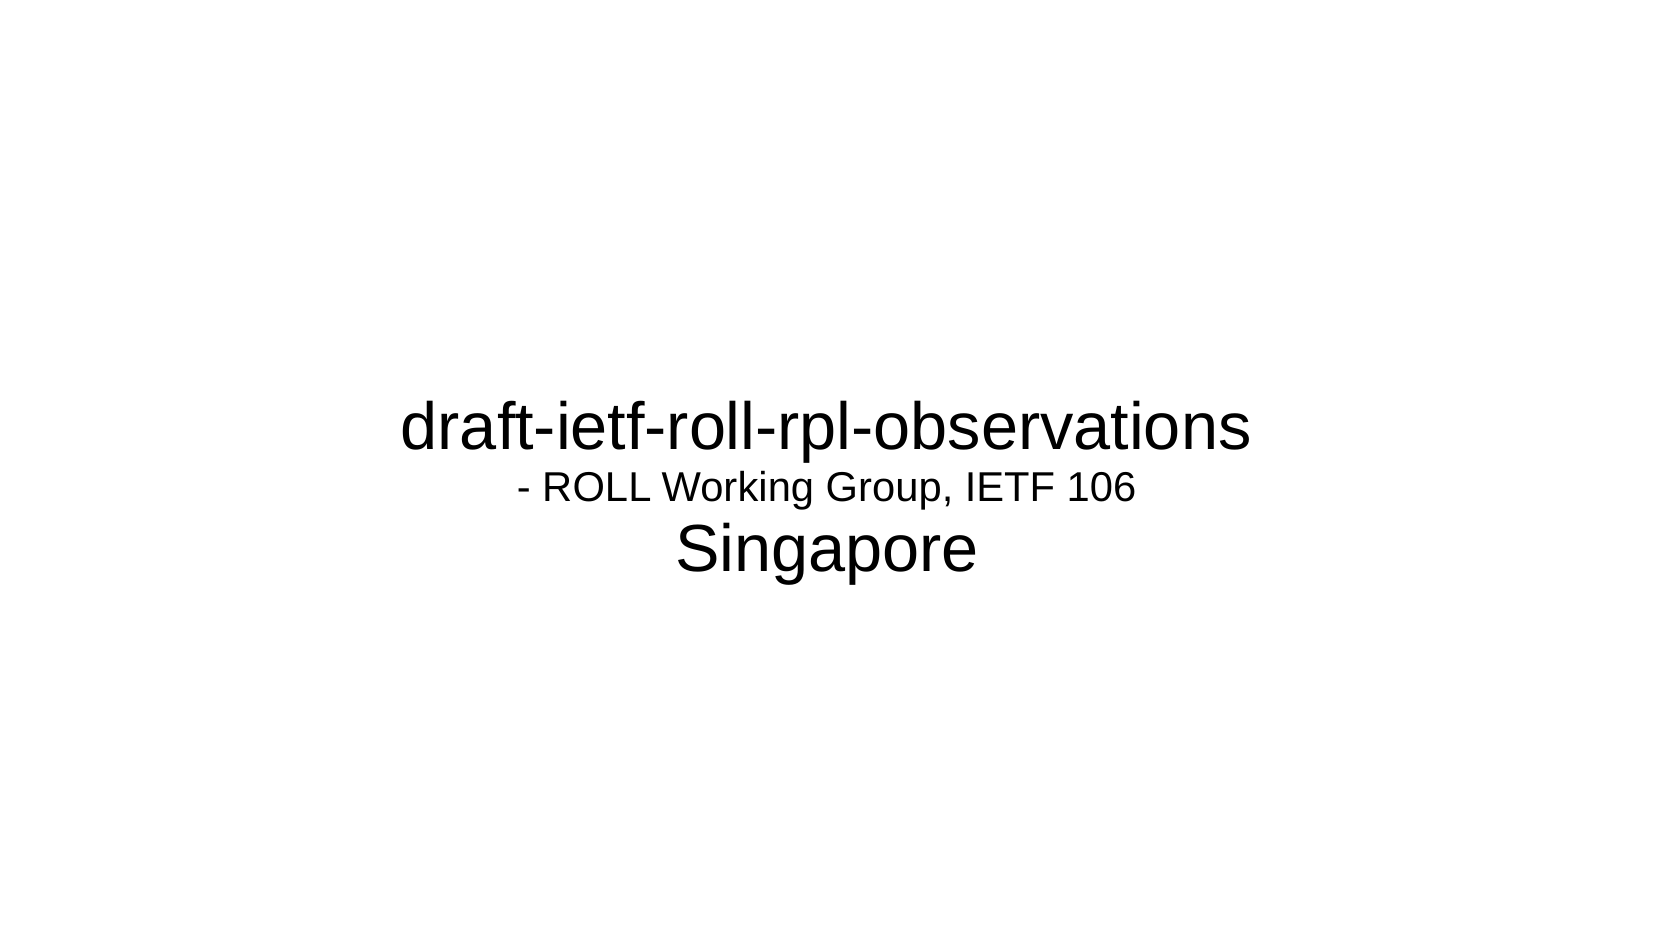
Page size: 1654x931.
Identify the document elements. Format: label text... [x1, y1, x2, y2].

subtitle draft-ietf-roll-rpl-observations - ROLL Working Group, IETF 106 Singapore [82, 217, 1571, 758]
